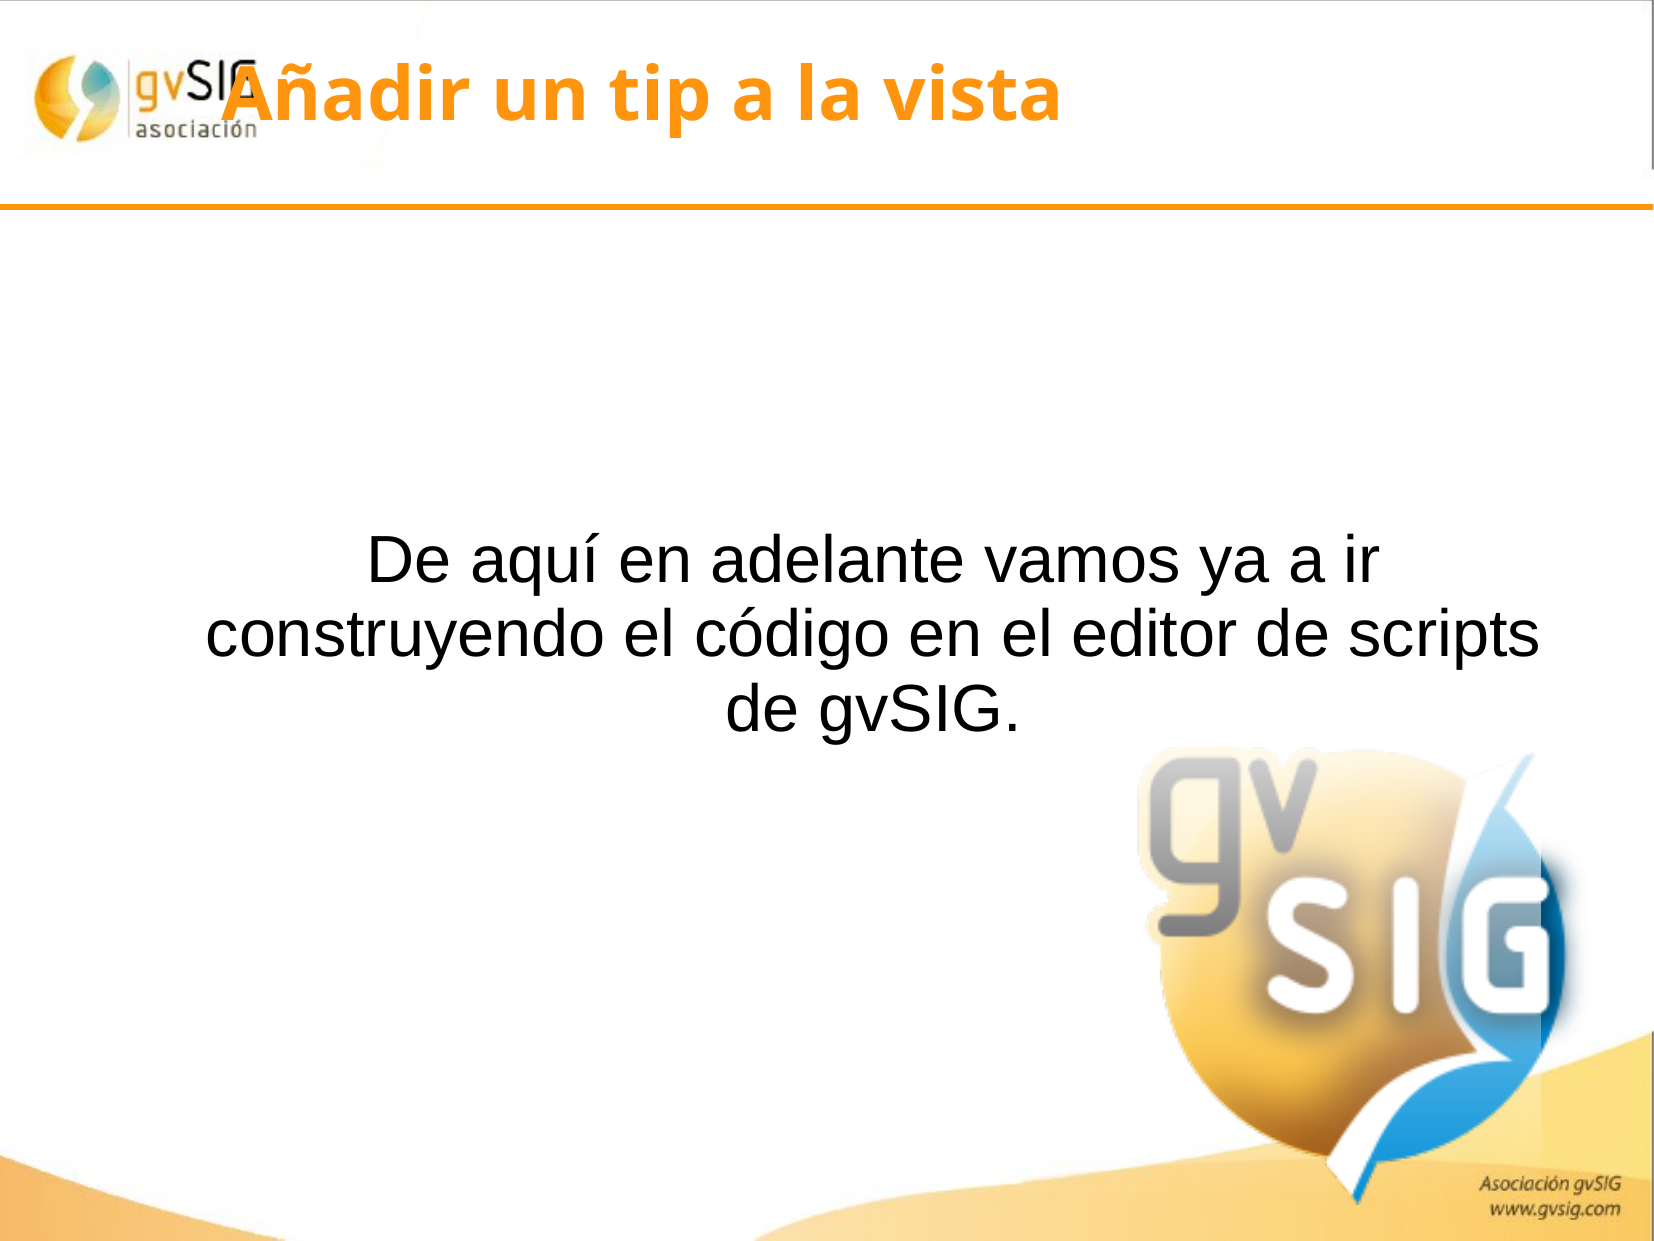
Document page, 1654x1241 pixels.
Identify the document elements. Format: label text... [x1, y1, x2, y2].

list De aquí en adelante vamos ya a ir construyendo el código en el editor de scripts de gvSIG. [94, 237, 1583, 957]
picture [0, 210, 1654, 1241]
text_box [87, 708, 1541, 1205]
title Añadir un tip a la vista [0, 0, 1654, 207]
